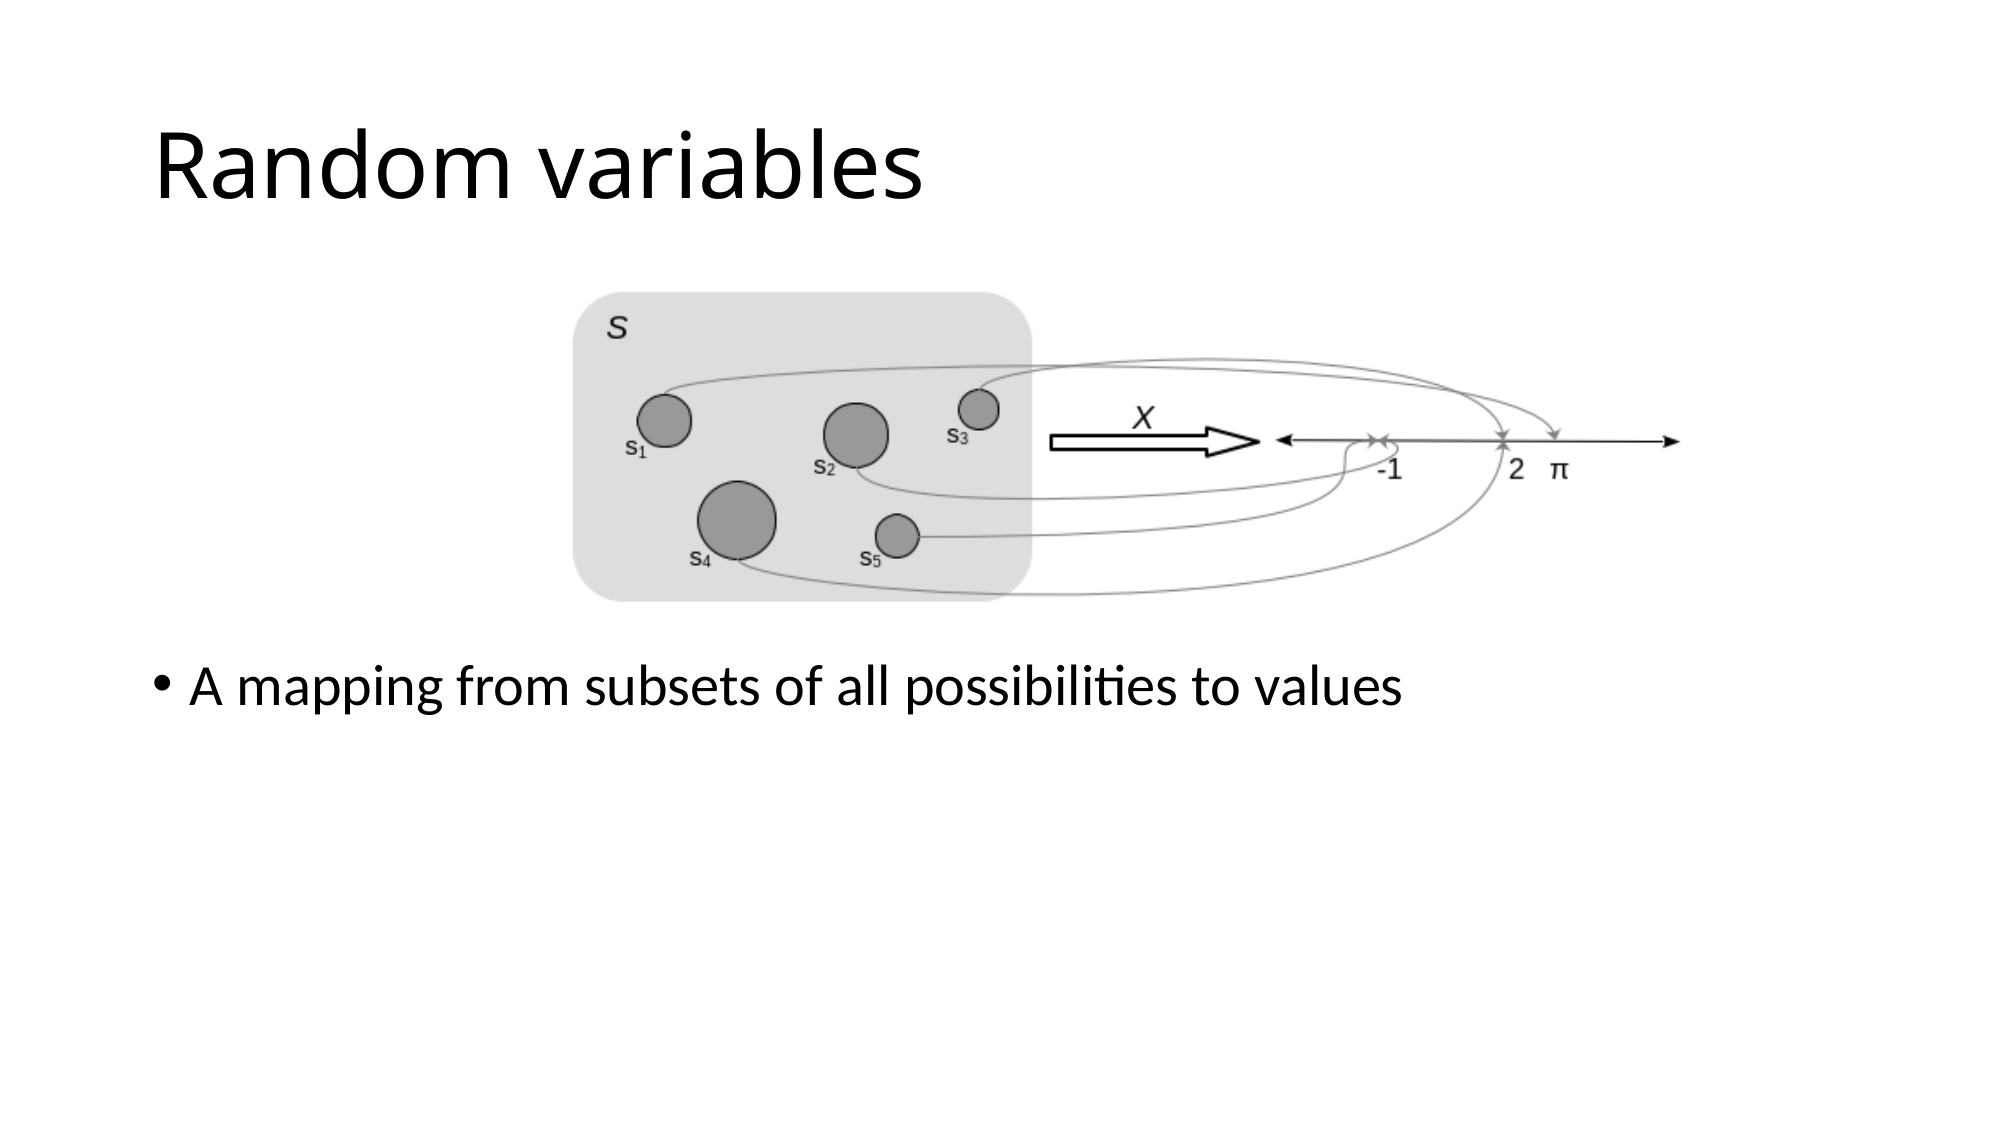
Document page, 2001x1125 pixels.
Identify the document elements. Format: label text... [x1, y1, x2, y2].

picture [542, 249, 1746, 616]
title Random variables [137, 59, 1863, 278]
list A mapping from subsets of all possibilities to values [137, 647, 1863, 1014]
